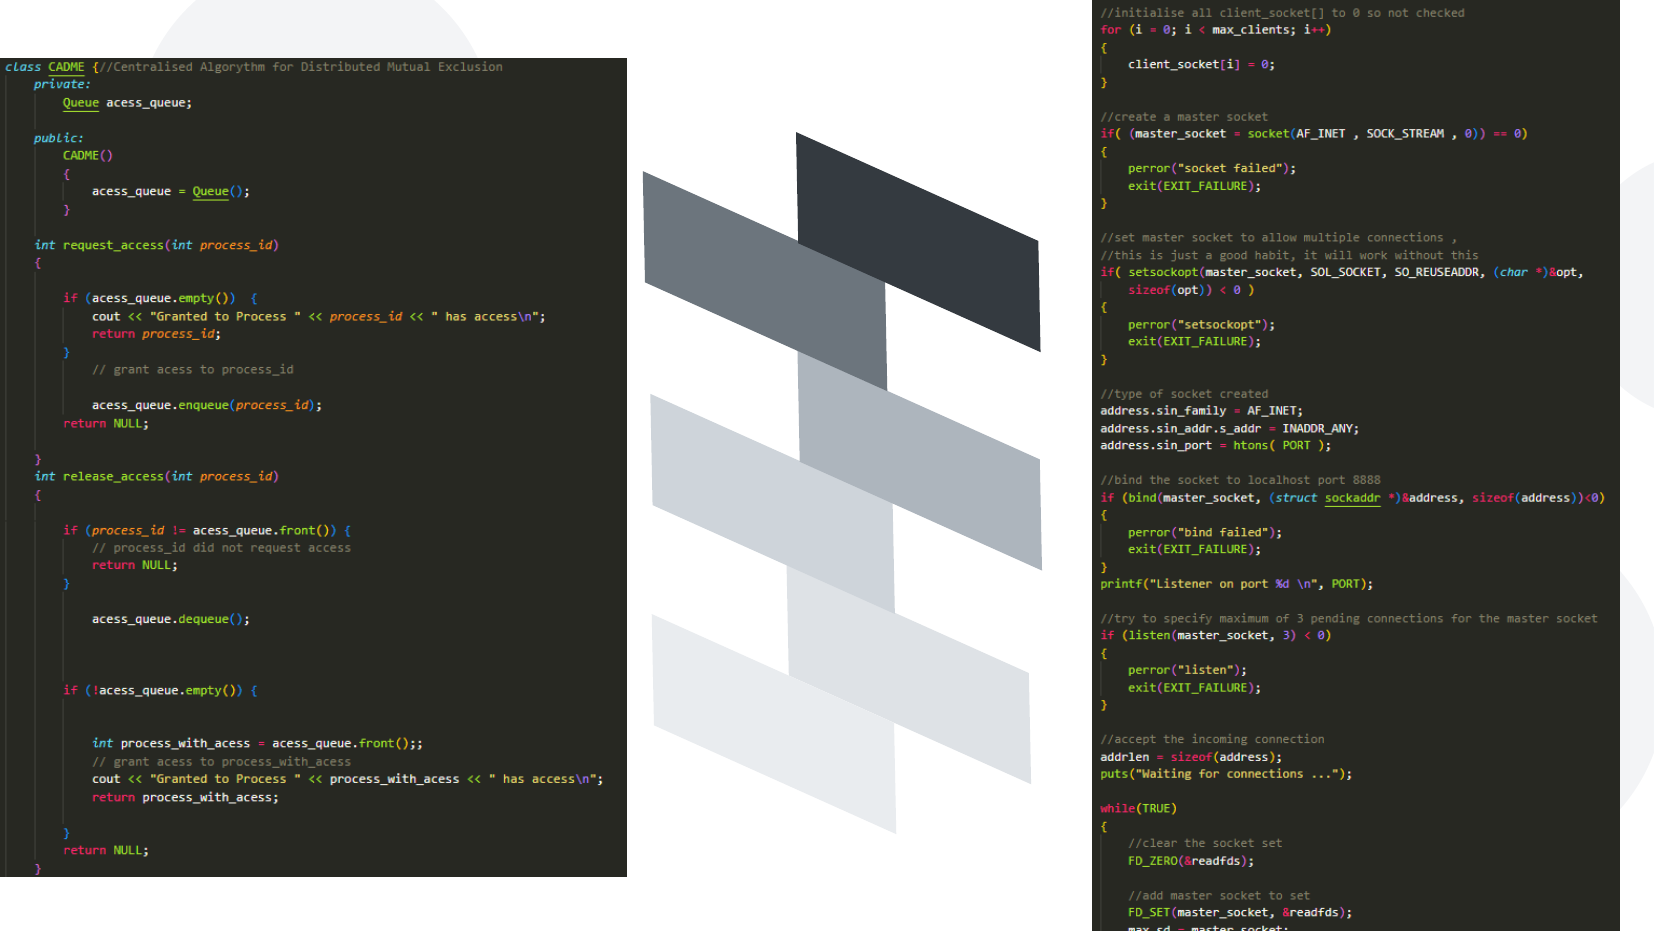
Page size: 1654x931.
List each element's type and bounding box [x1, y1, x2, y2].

picture [1092, 0, 1620, 931]
picture [0, 58, 627, 878]
